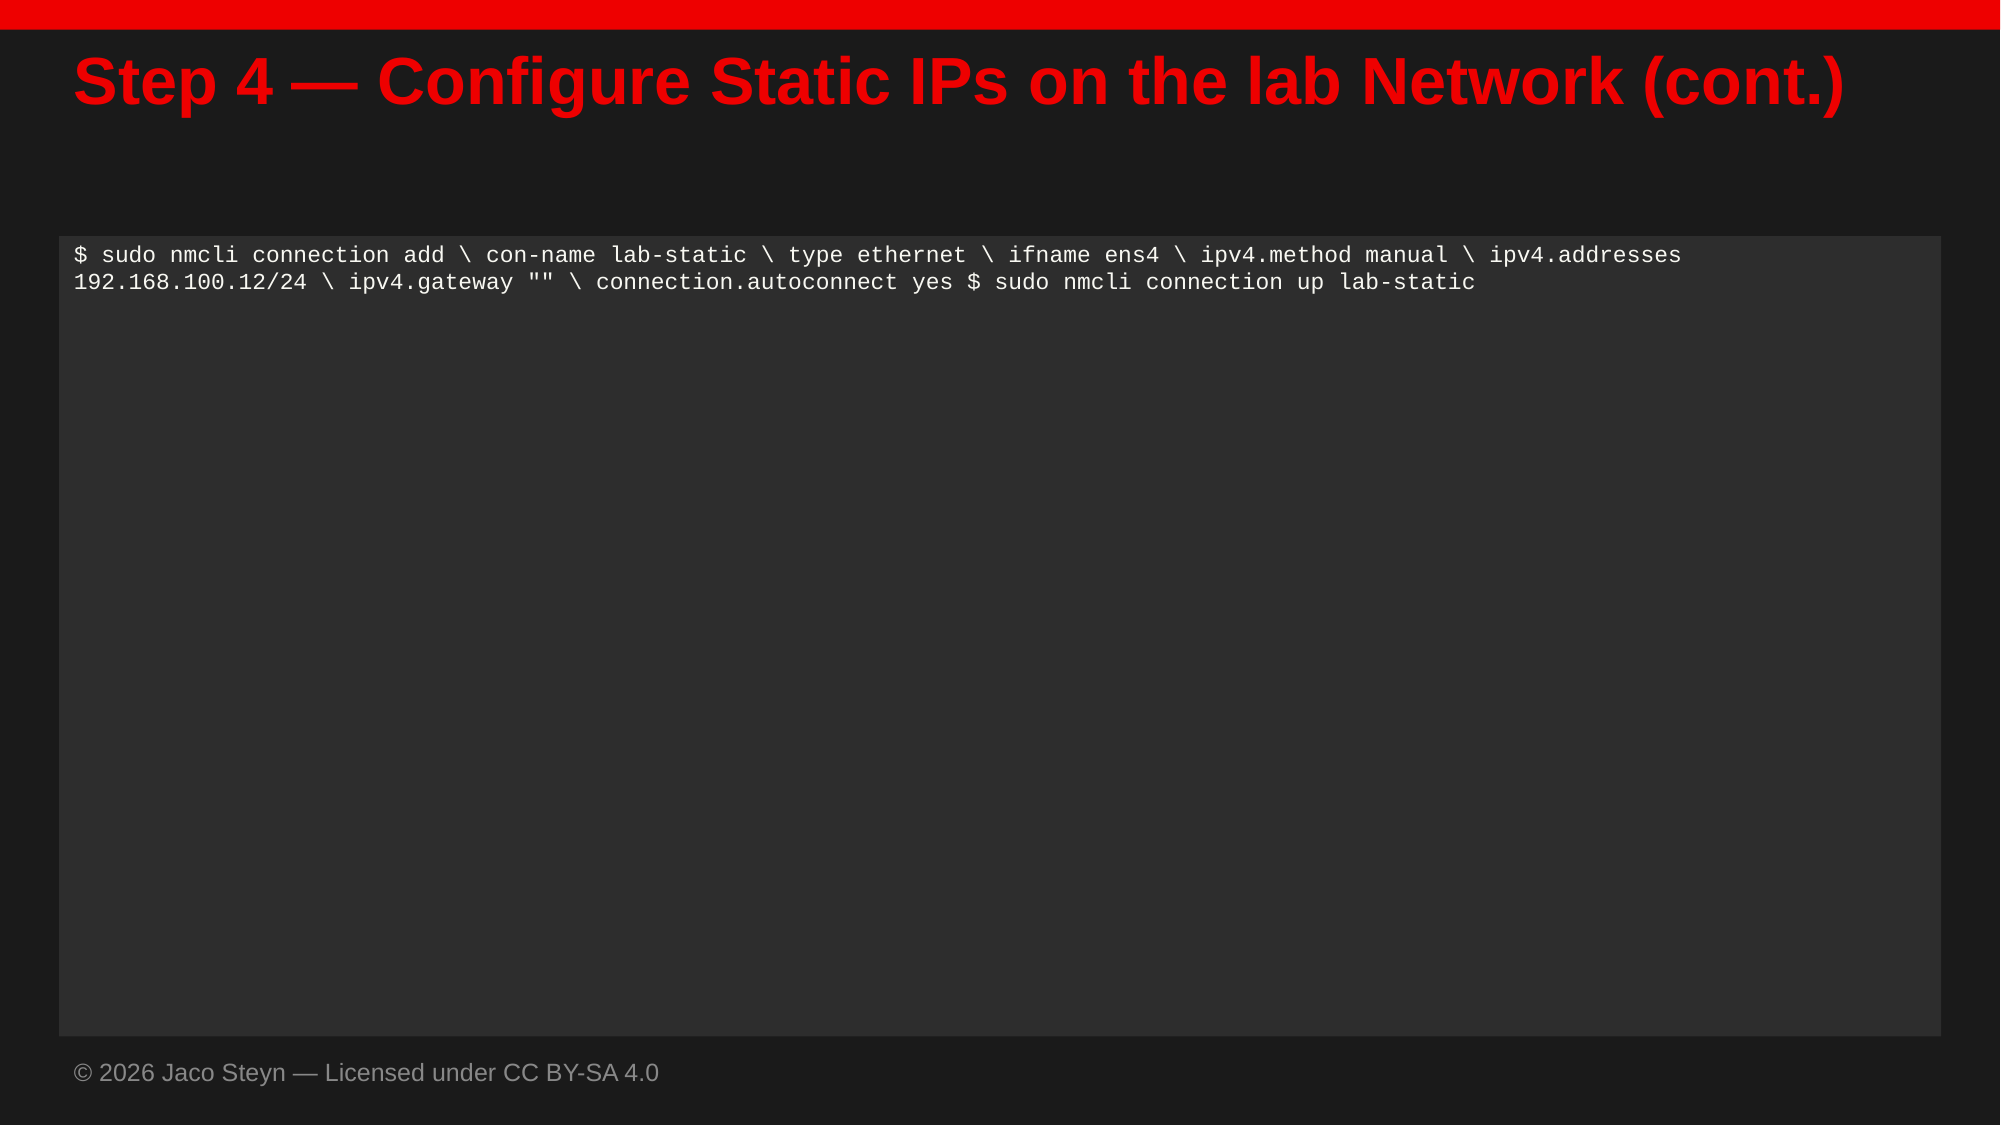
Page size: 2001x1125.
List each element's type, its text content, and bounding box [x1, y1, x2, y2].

text_box $ sudo nmcli connection add \ con-name lab-static \ type ethernet \ ifname ens4 \ ipv4.method manual \ ipv4.addresses 192.168.100.12/24 \ ipv4.gateway "" \ connection.autoconnect yes $ sudo nmcli connection up lab-static [59, 236, 1942, 1037]
text_box Step 4 — Configure Static IPs on the lab Network (cont.) [59, 36, 1942, 208]
text_box © 2026 Jaco Steyn — Licensed under CC BY-SA 4.0 [59, 1051, 1942, 1093]
text_box [0, 0, 2001, 30]
